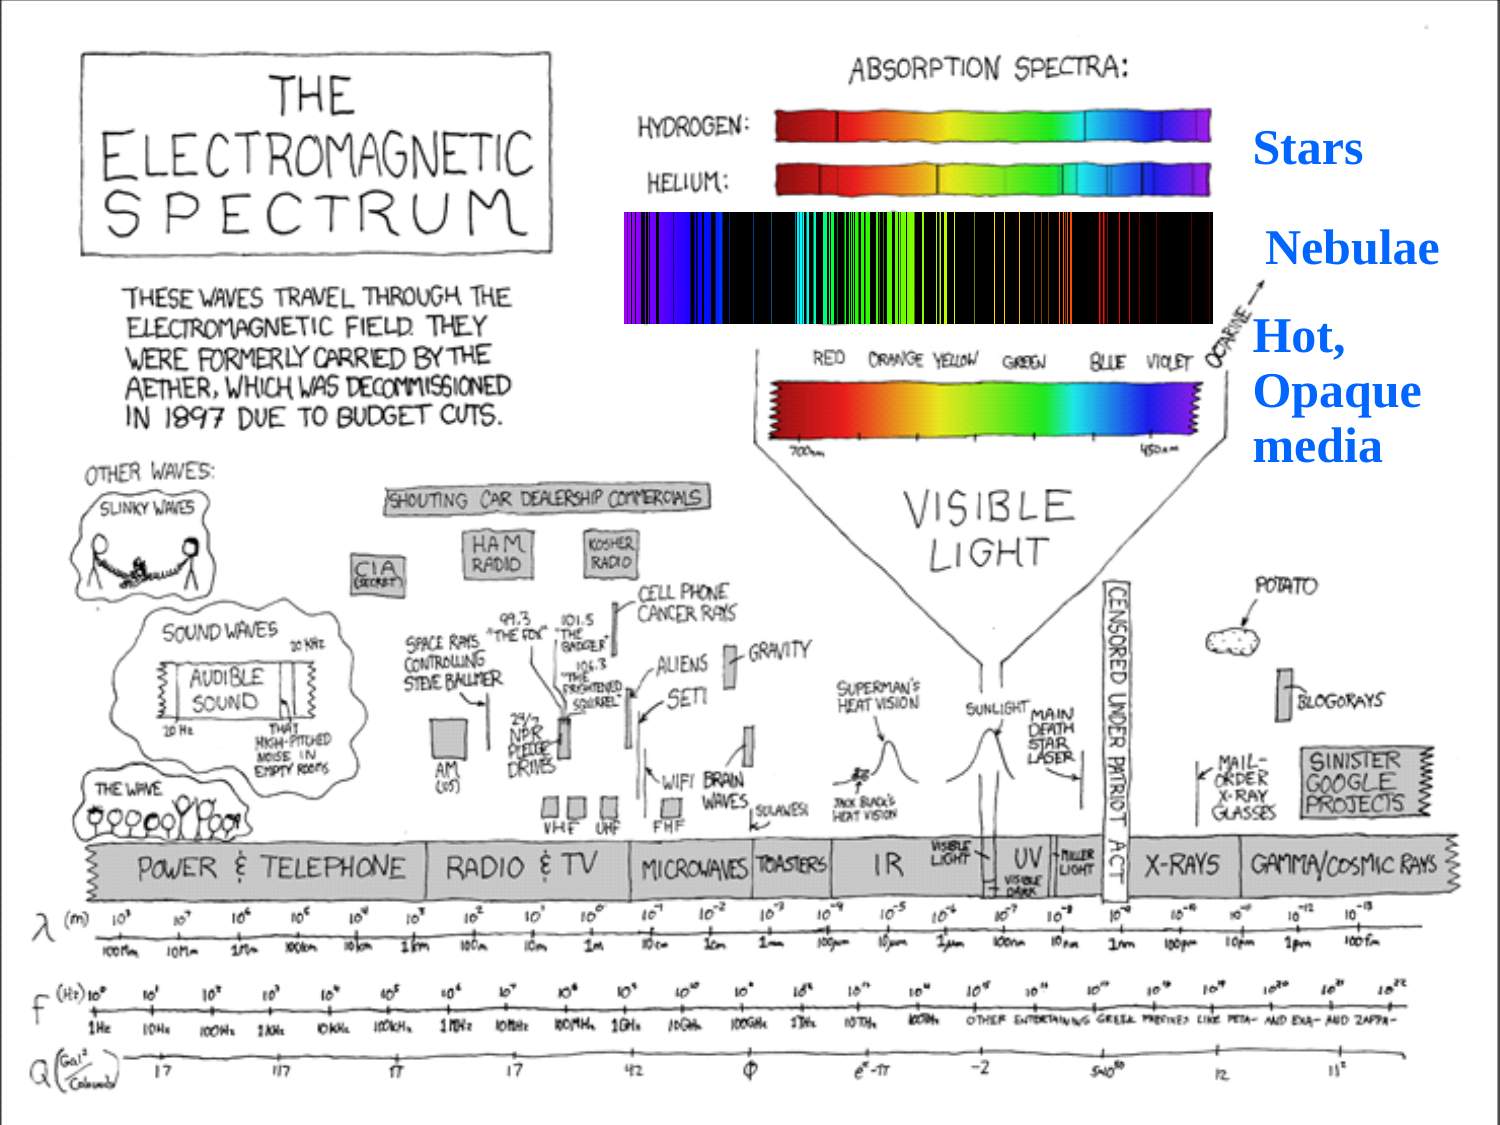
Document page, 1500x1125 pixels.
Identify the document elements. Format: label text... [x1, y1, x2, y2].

text_box Hot, Opaque media [1237, 299, 1438, 481]
text_box Stars [1237, 112, 1379, 183]
picture [0, 0, 1500, 1125]
text_box Nebulae [1249, 212, 1456, 283]
